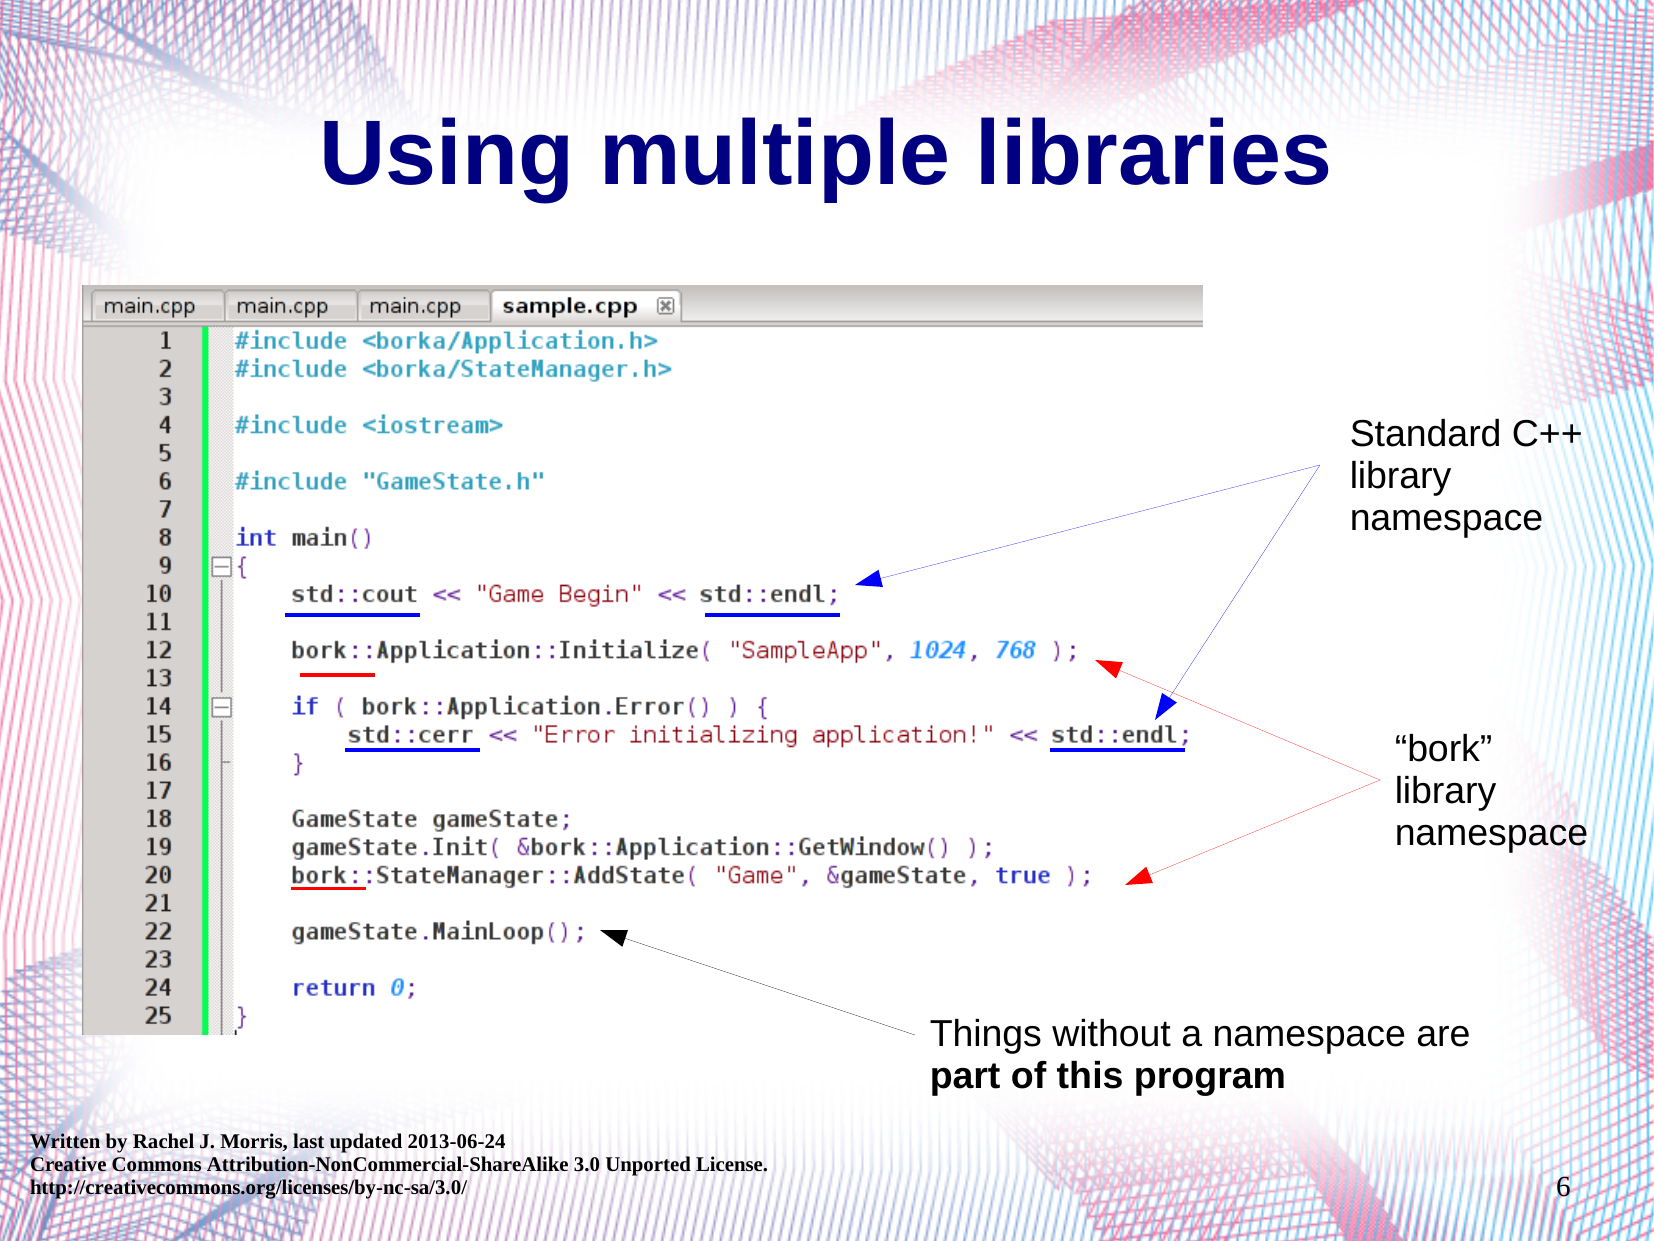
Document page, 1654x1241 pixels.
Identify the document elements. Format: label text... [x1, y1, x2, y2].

picture [0, 0, 1654, 1241]
text_box Standard C++ library namespace [1335, 405, 1636, 546]
title Using multiple libraries [82, 49, 1571, 257]
text_box “bork” library namespace [1380, 720, 1606, 861]
text_box Things without a namespace are part of this program [915, 1005, 1501, 1104]
